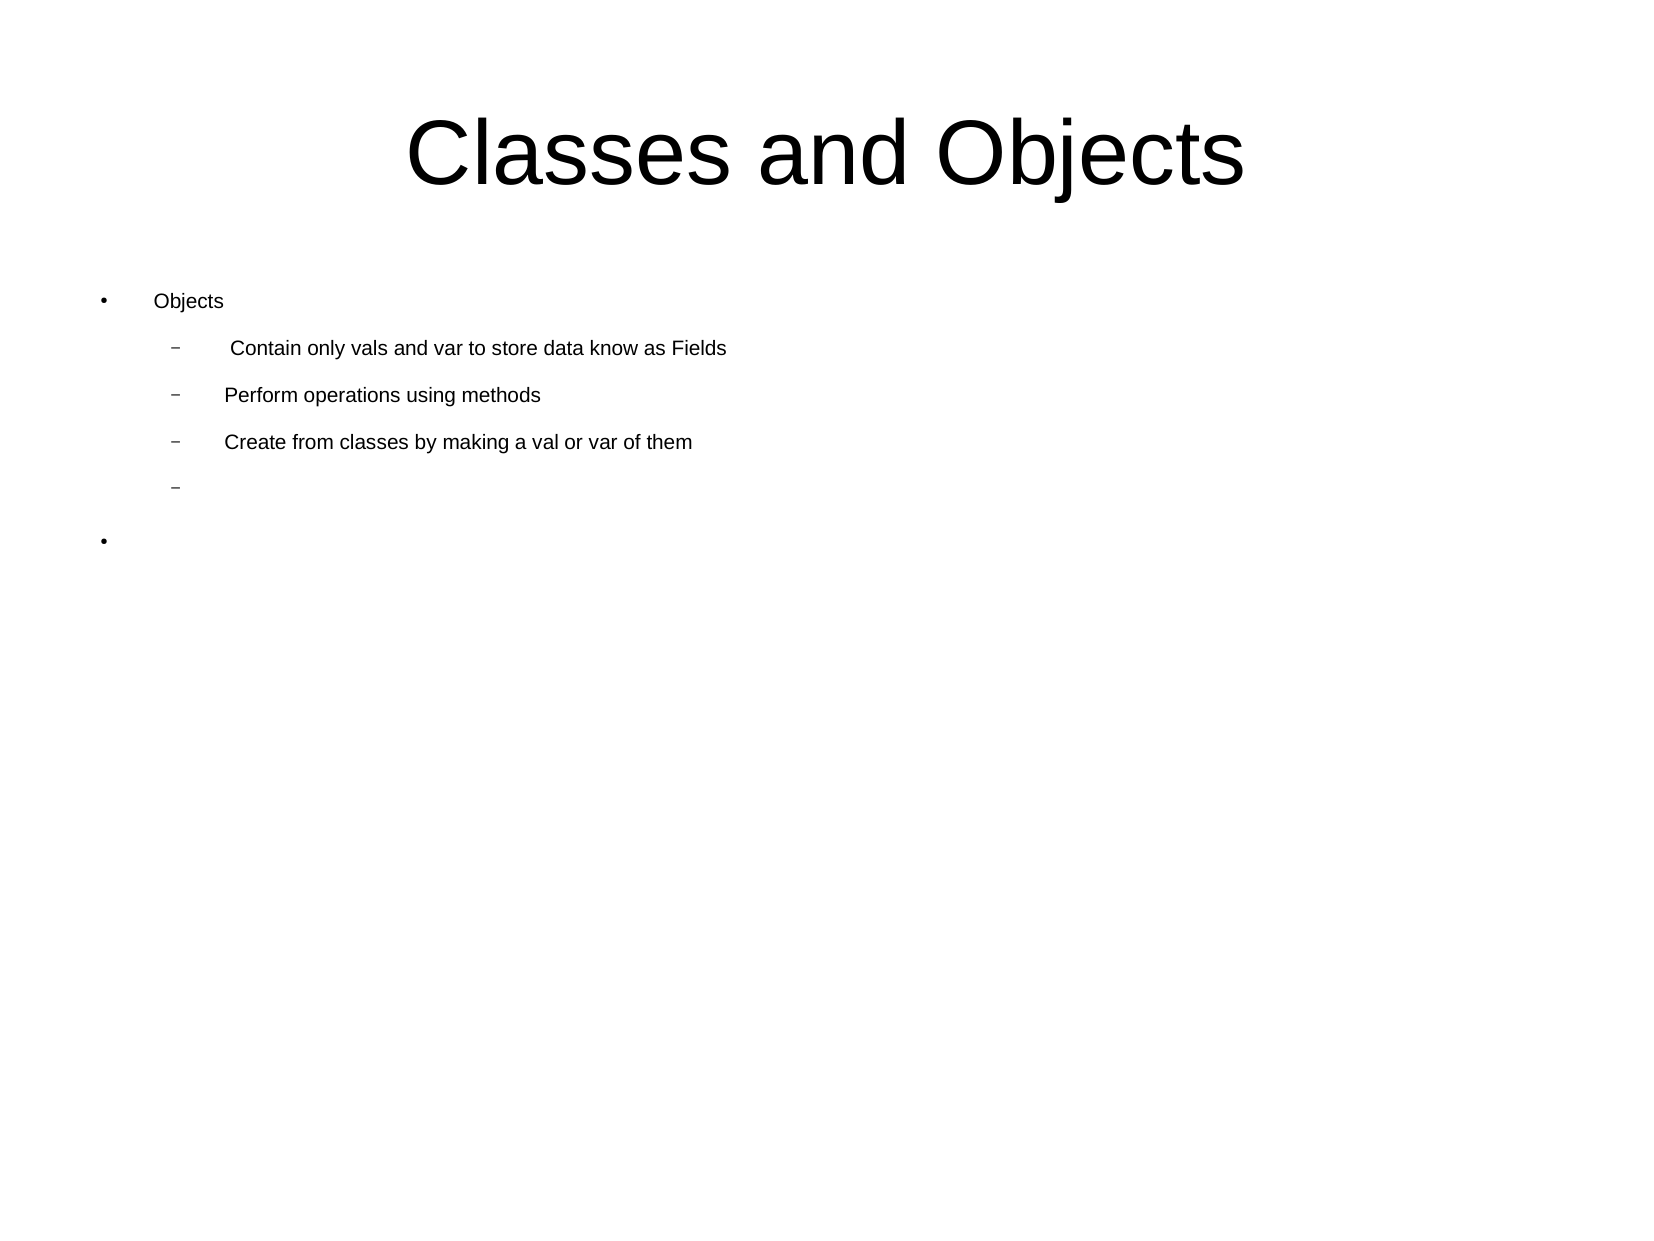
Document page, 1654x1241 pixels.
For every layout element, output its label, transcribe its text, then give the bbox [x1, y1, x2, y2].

title Classes and Objects [82, 49, 1571, 257]
list Objects Contain only vals and var to store data know as Fields Perform operations using methods Create from classes by making a val or var of them [82, 290, 1571, 1010]
